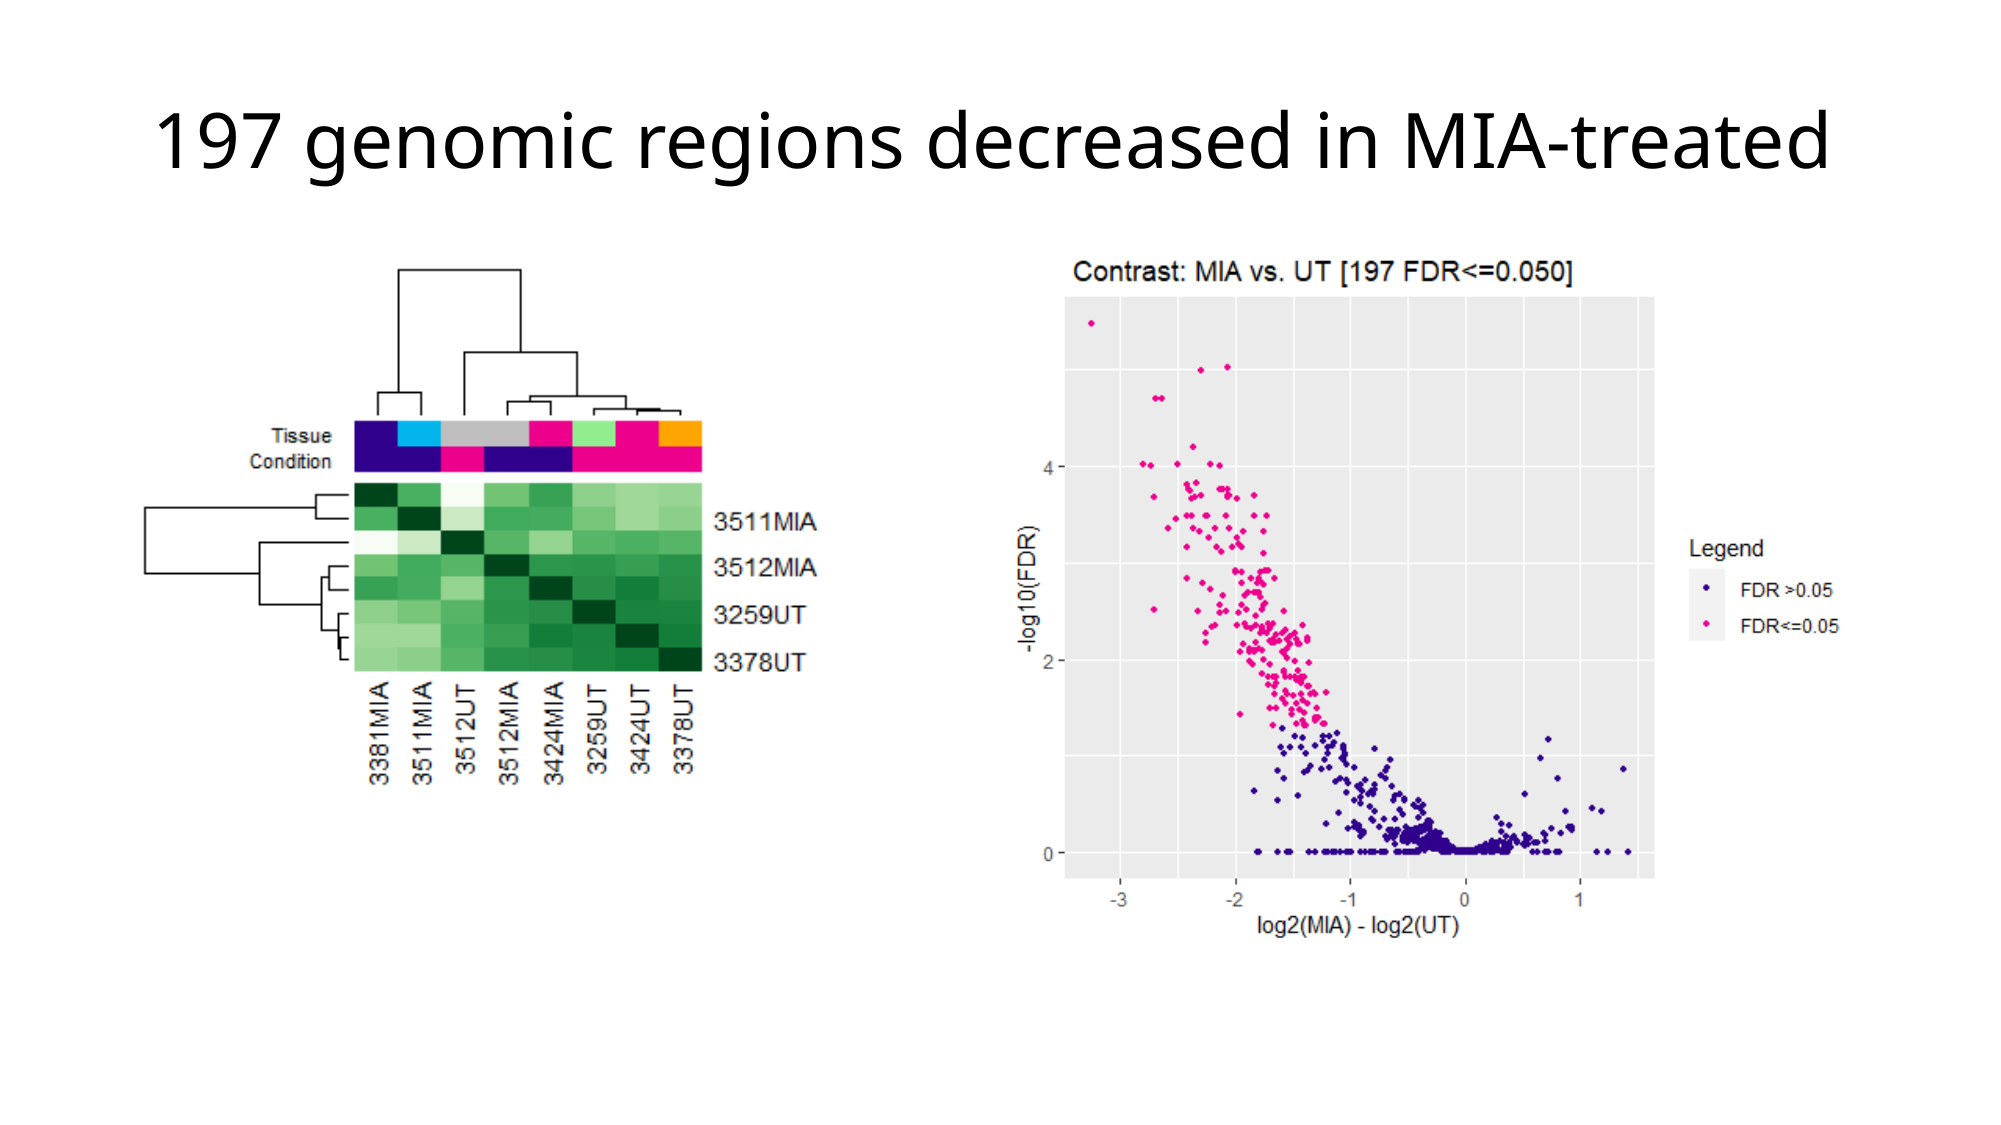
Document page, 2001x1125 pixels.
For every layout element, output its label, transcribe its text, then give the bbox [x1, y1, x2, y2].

title 197 genomic regions decreased in MIA-treated [137, 59, 1863, 228]
picture [137, 264, 941, 904]
list Chr [137, 299, 1863, 1014]
picture [1004, 247, 1863, 949]
